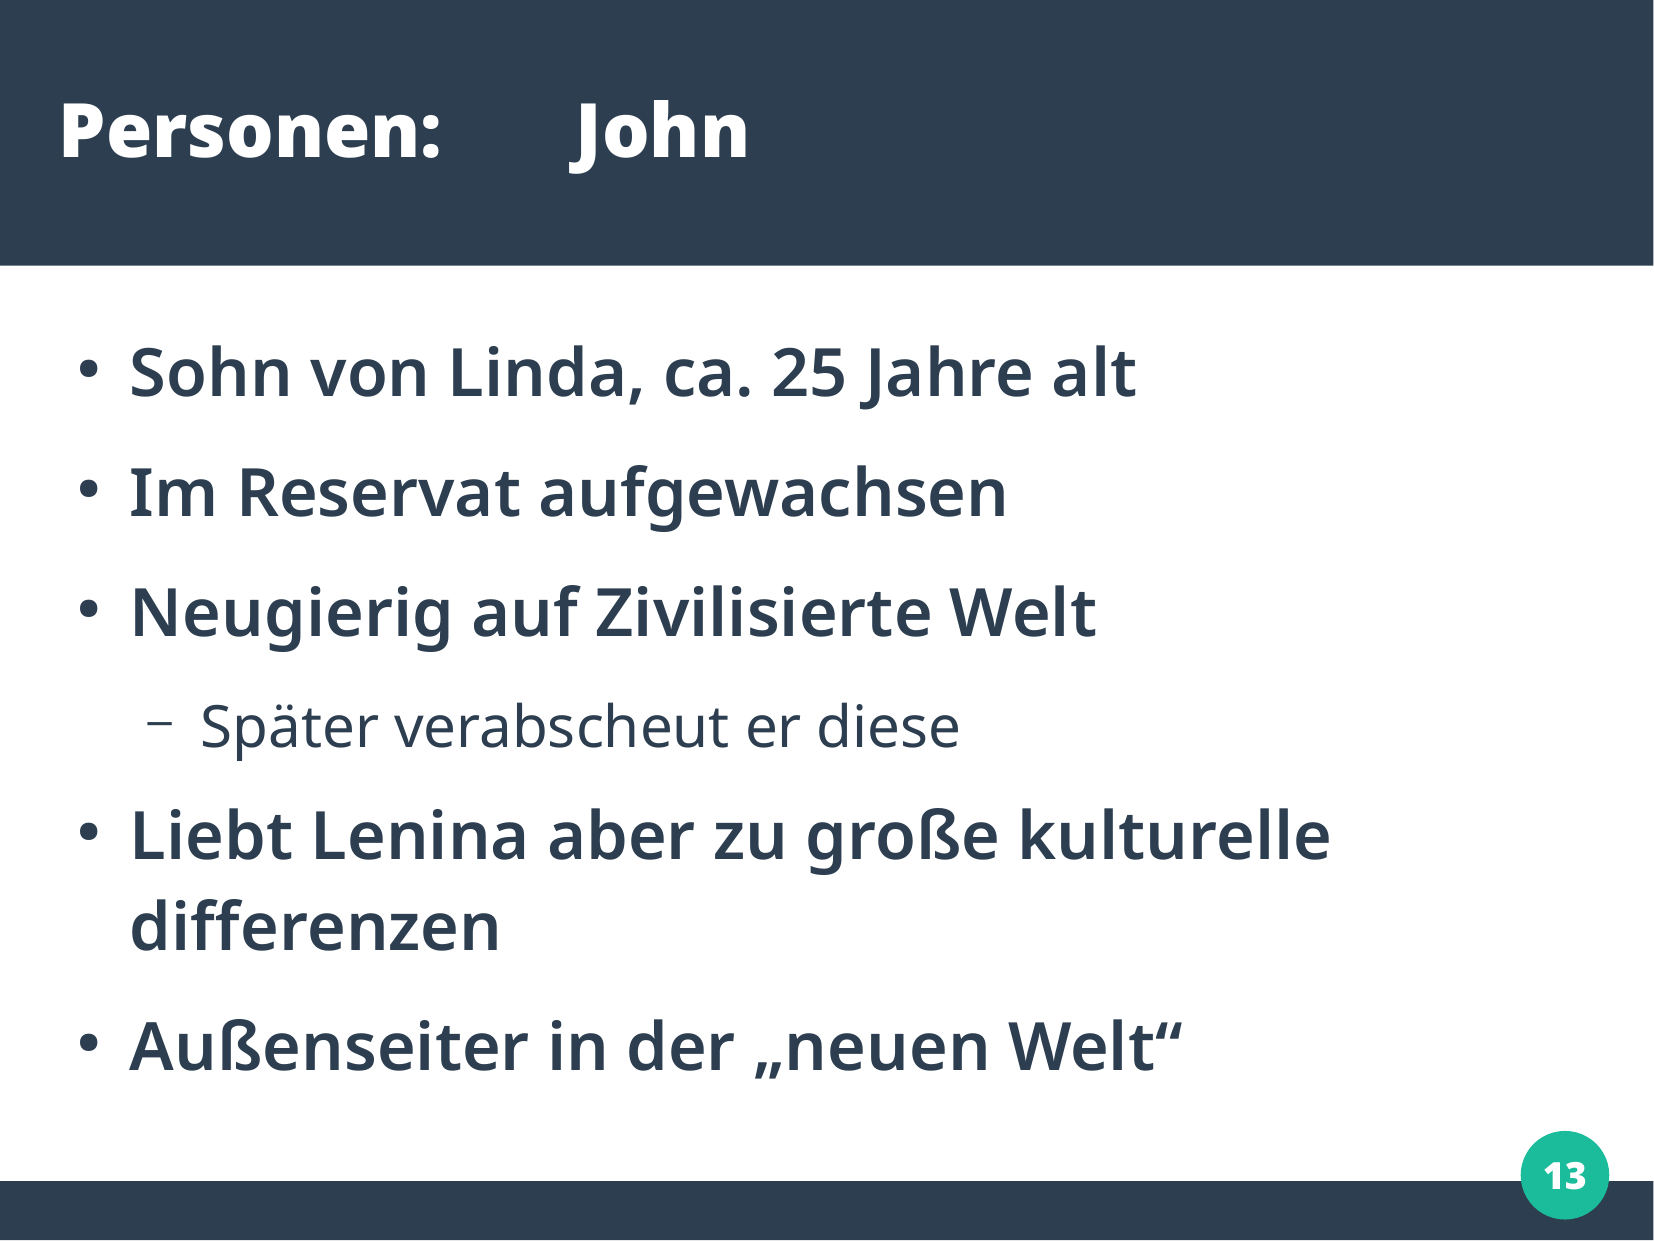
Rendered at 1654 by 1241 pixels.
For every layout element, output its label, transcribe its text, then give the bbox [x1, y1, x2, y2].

title Personen: John [59, 49, 1595, 207]
list Sohn von Linda, ca. 25 Jahre alt Im Reservat aufgewachsen Neugierig auf Zivilisierte Welt Später verabscheut er diese Liebt Lenina aber zu große kulturelle differenzen Außenseiter in der „neuen Welt“ [59, 324, 1595, 1152]
